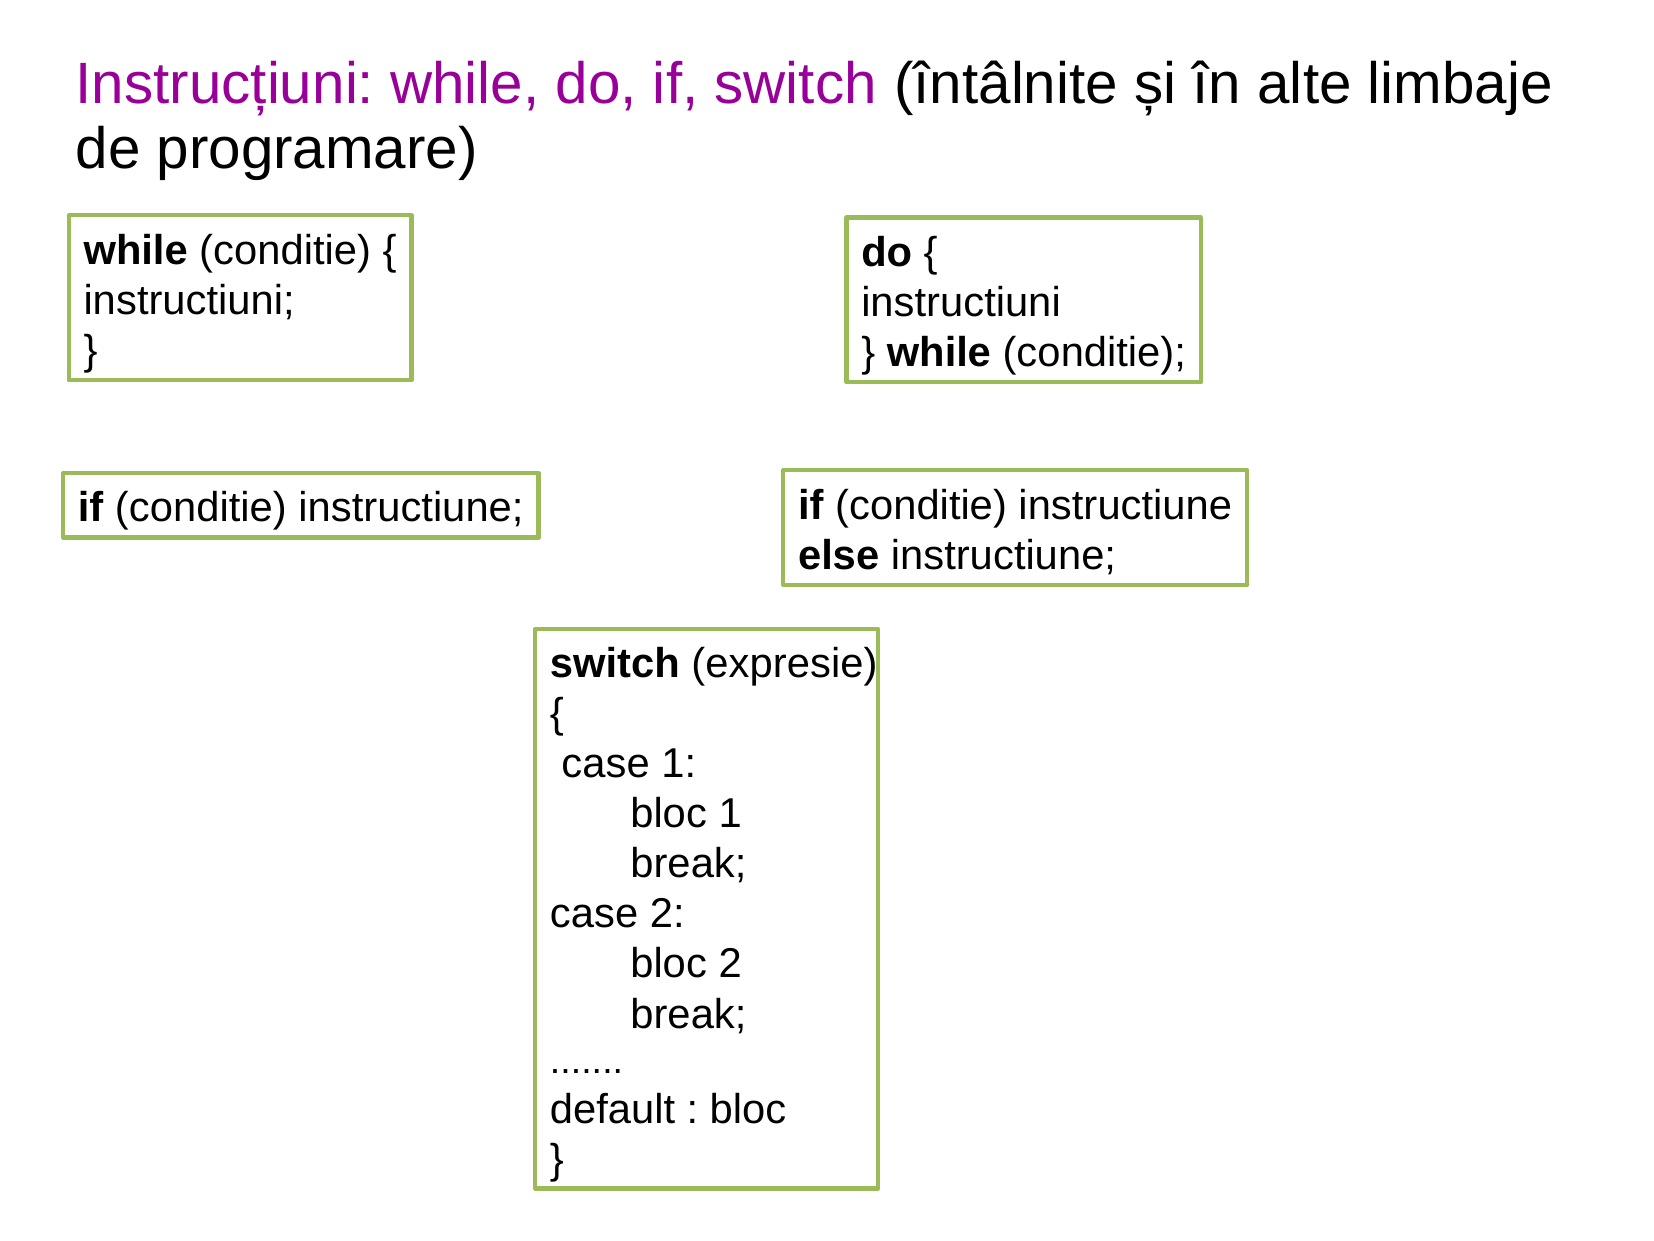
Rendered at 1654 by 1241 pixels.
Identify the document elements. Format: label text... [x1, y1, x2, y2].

text_box while (conditie) { instructiuni; } [68, 215, 412, 381]
text_box if (conditie) instructiune else instructiune; [783, 470, 1248, 585]
text_box do { instructiuni } while (conditie); [846, 217, 1201, 383]
text_box switch (expresie) { case 1: bloc 1 break; case 2: bloc 2 break; ....... default : bloc } [535, 628, 879, 1189]
text_box if (conditie) instructiune; [63, 472, 539, 538]
text_box Instrucțiuni: while, do, if, switch (întâlnite și în alte limbaje de programare) [60, 43, 1569, 188]
